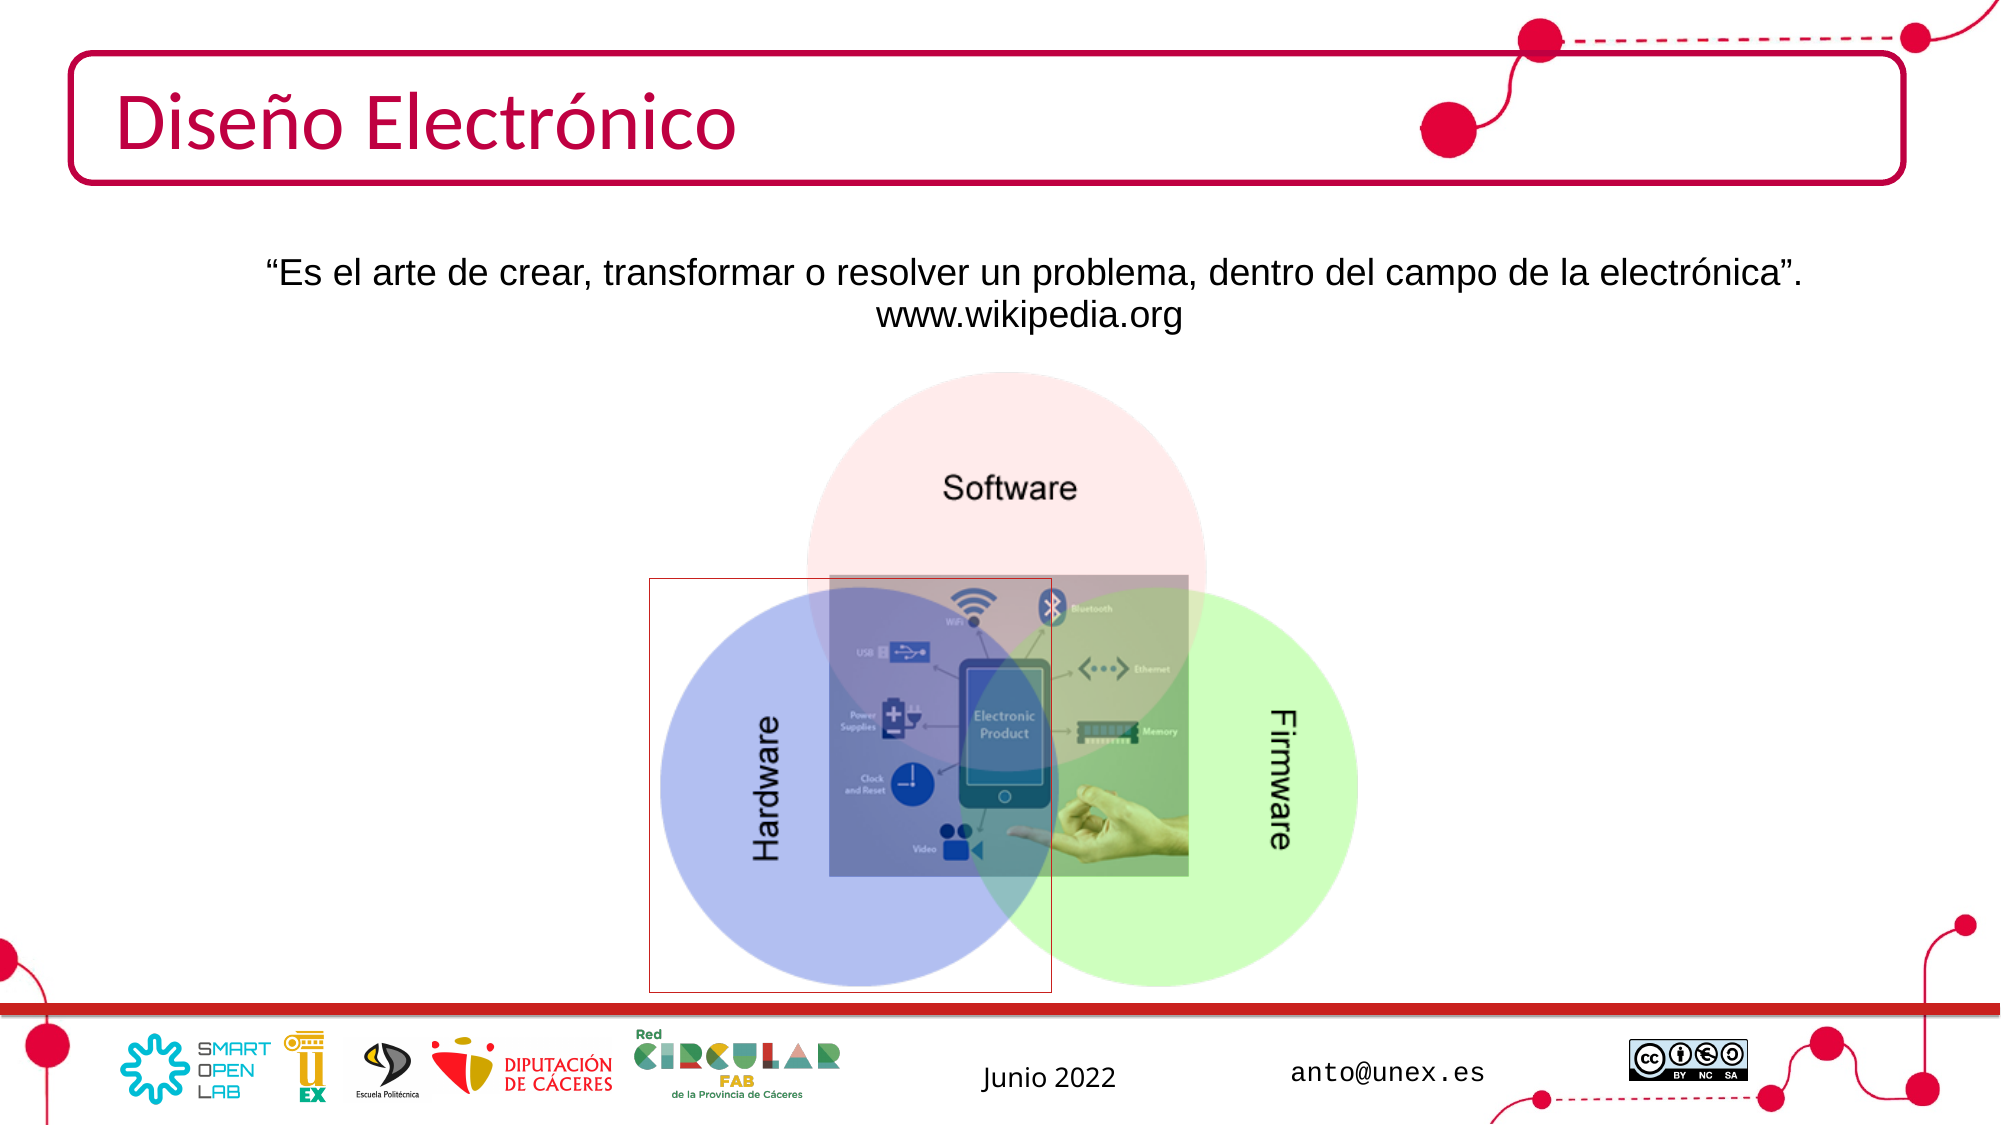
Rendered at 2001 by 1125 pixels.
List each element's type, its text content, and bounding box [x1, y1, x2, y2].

picture [343, 1037, 612, 1103]
picture [634, 318, 1371, 1098]
picture [650, 579, 1051, 992]
text_box Diseño Electrónico [101, 70, 1900, 176]
text_box Diseño Electrónico [1903, 70, 1916, 176]
picture [276, 1022, 335, 1111]
picture [1629, 1039, 1748, 1081]
picture [118, 1031, 273, 1107]
text_box “Es el arte de crear, transformar o resolver un problema, dentro del campo de la electrónica”. www.wikipedia.org [241, 243, 1819, 343]
